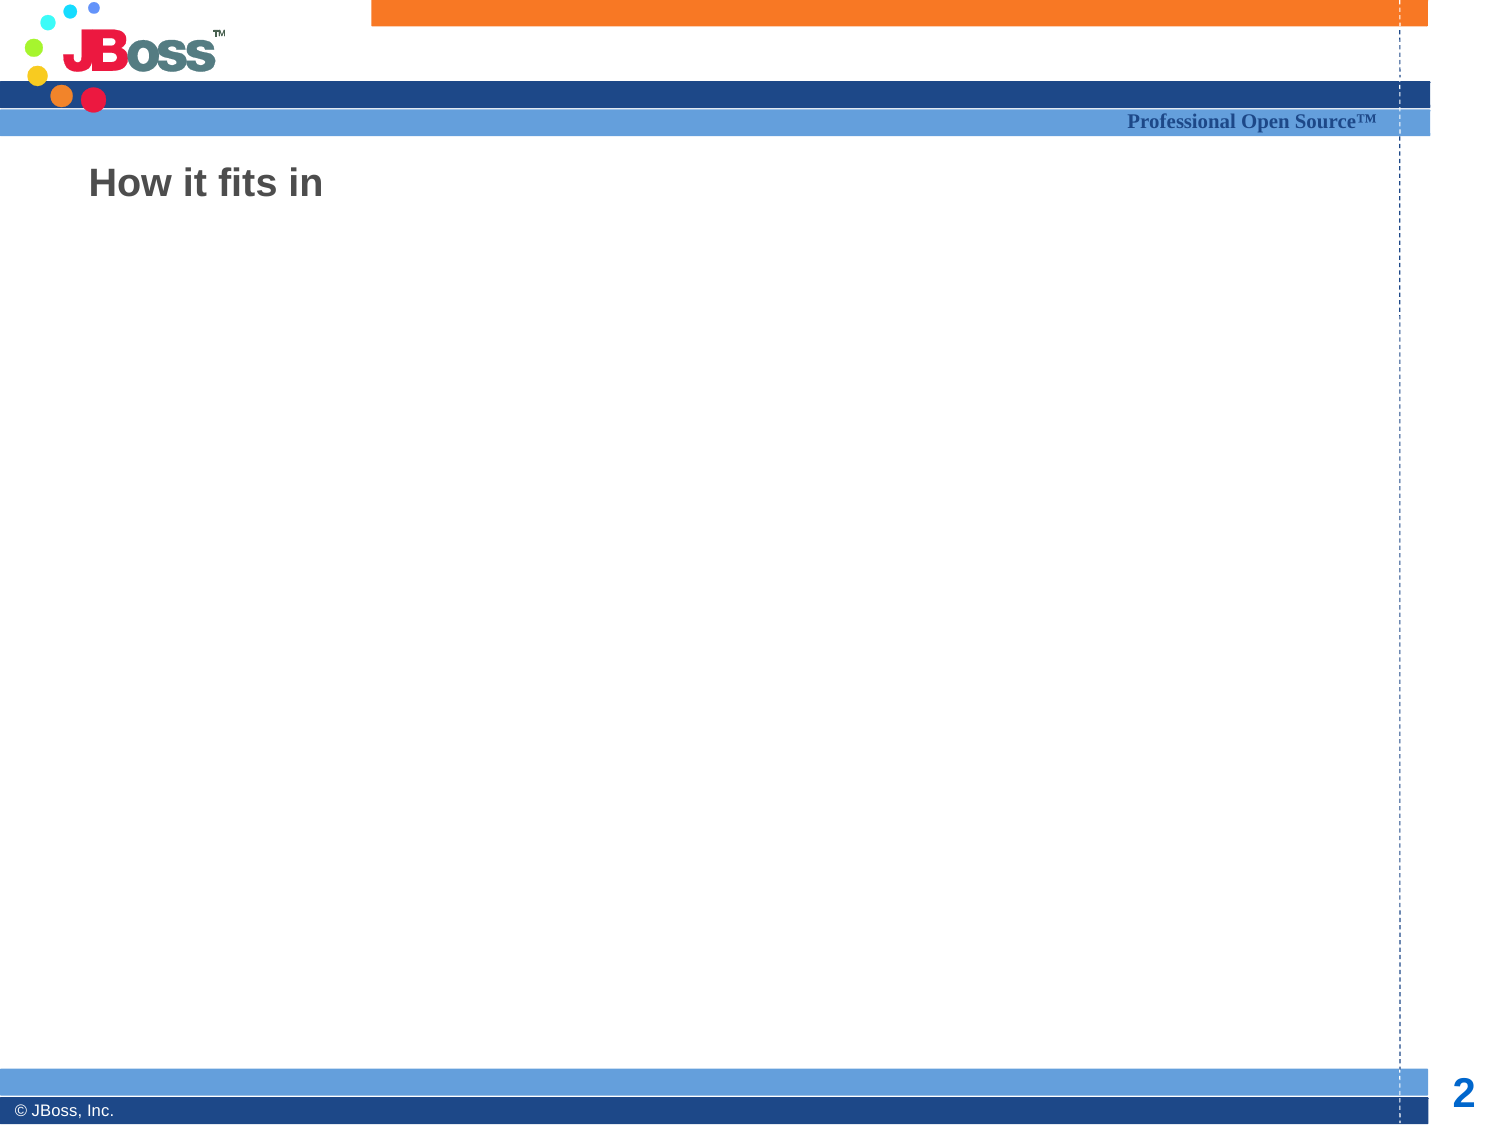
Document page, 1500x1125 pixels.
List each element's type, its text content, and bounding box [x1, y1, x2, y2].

title How it fits in [88, 100, 1377, 266]
